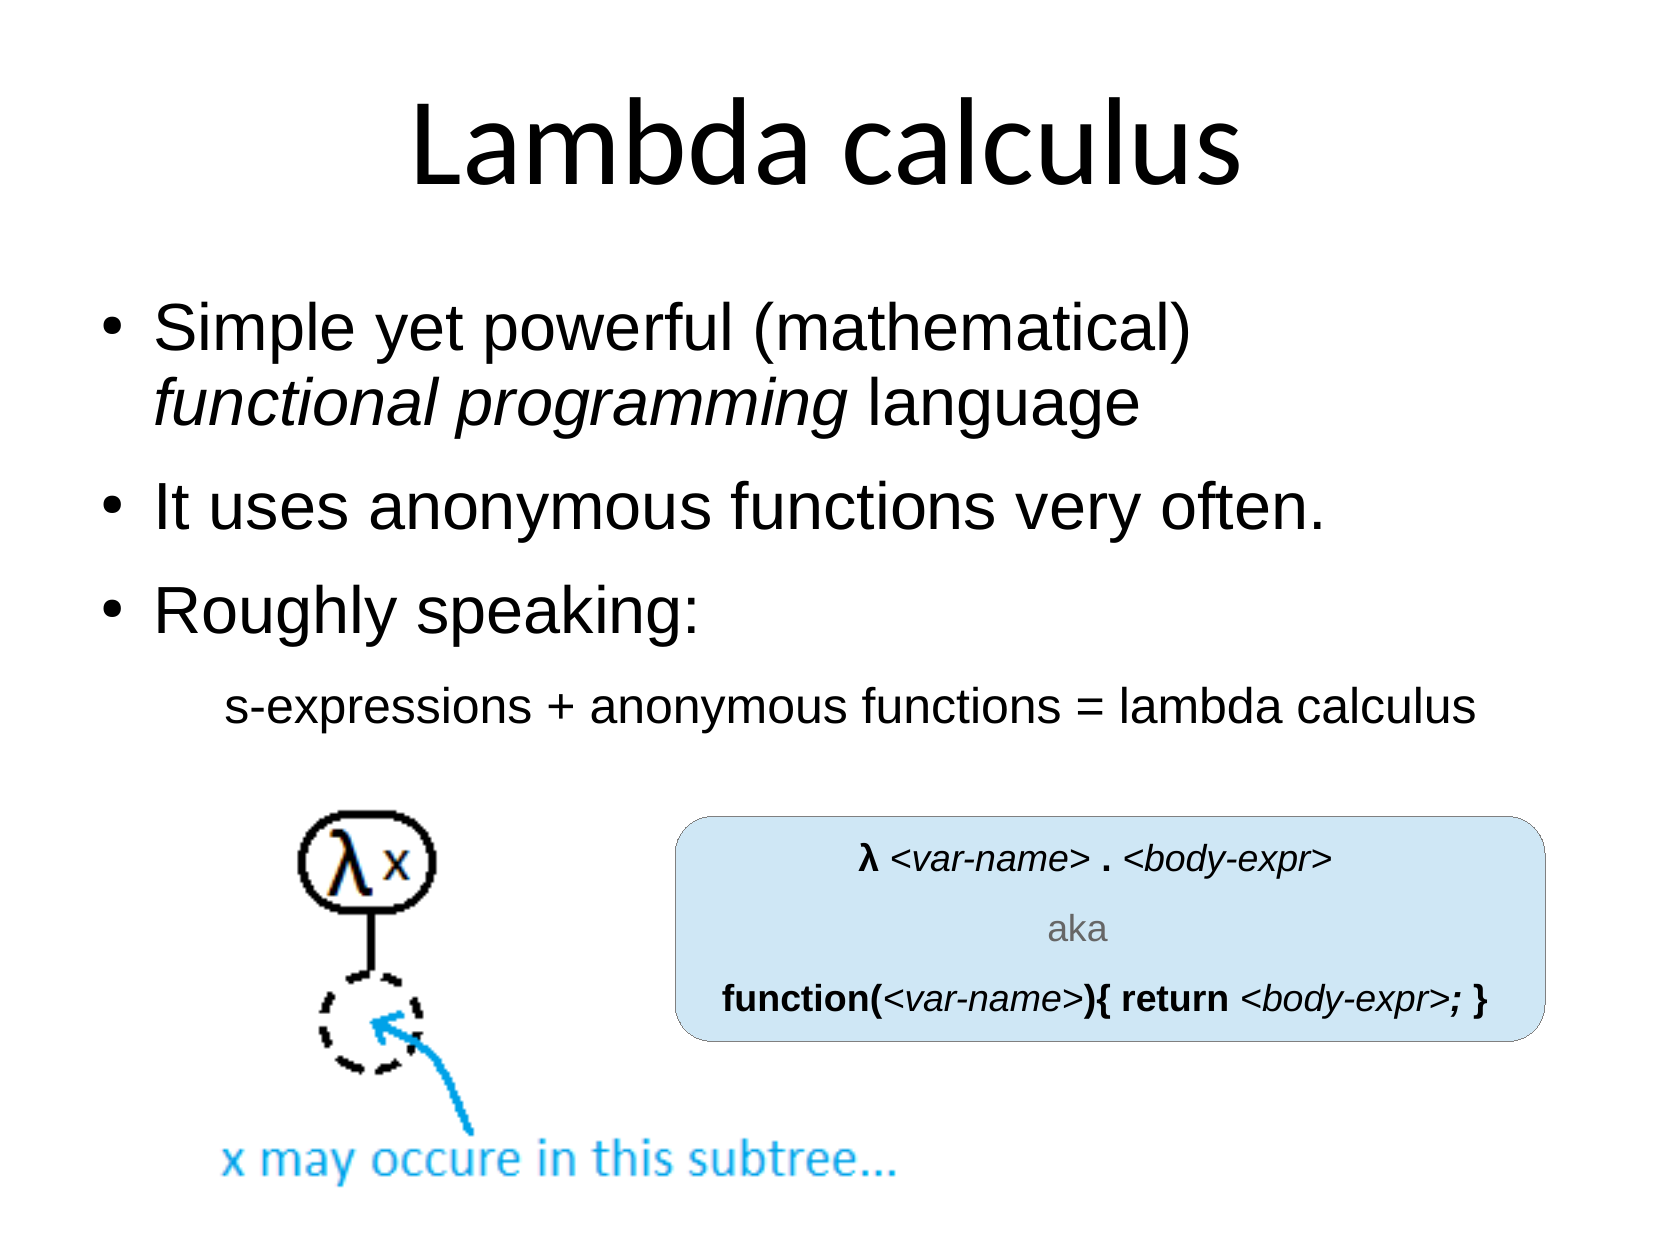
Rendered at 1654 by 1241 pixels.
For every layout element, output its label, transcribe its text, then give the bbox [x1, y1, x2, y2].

picture [168, 734, 909, 1231]
list Simple yet powerful (mathematical) functional programming language It uses anonymous functions very often. Roughly speaking: s-expressions + anonymous functions = lambda calculus [82, 290, 1538, 1010]
text_box λ <var-name> . <body-expr> aka function(<var-name>){ return <body-expr>; } [675, 816, 1546, 1042]
title Lambda calculus [82, 49, 1571, 257]
